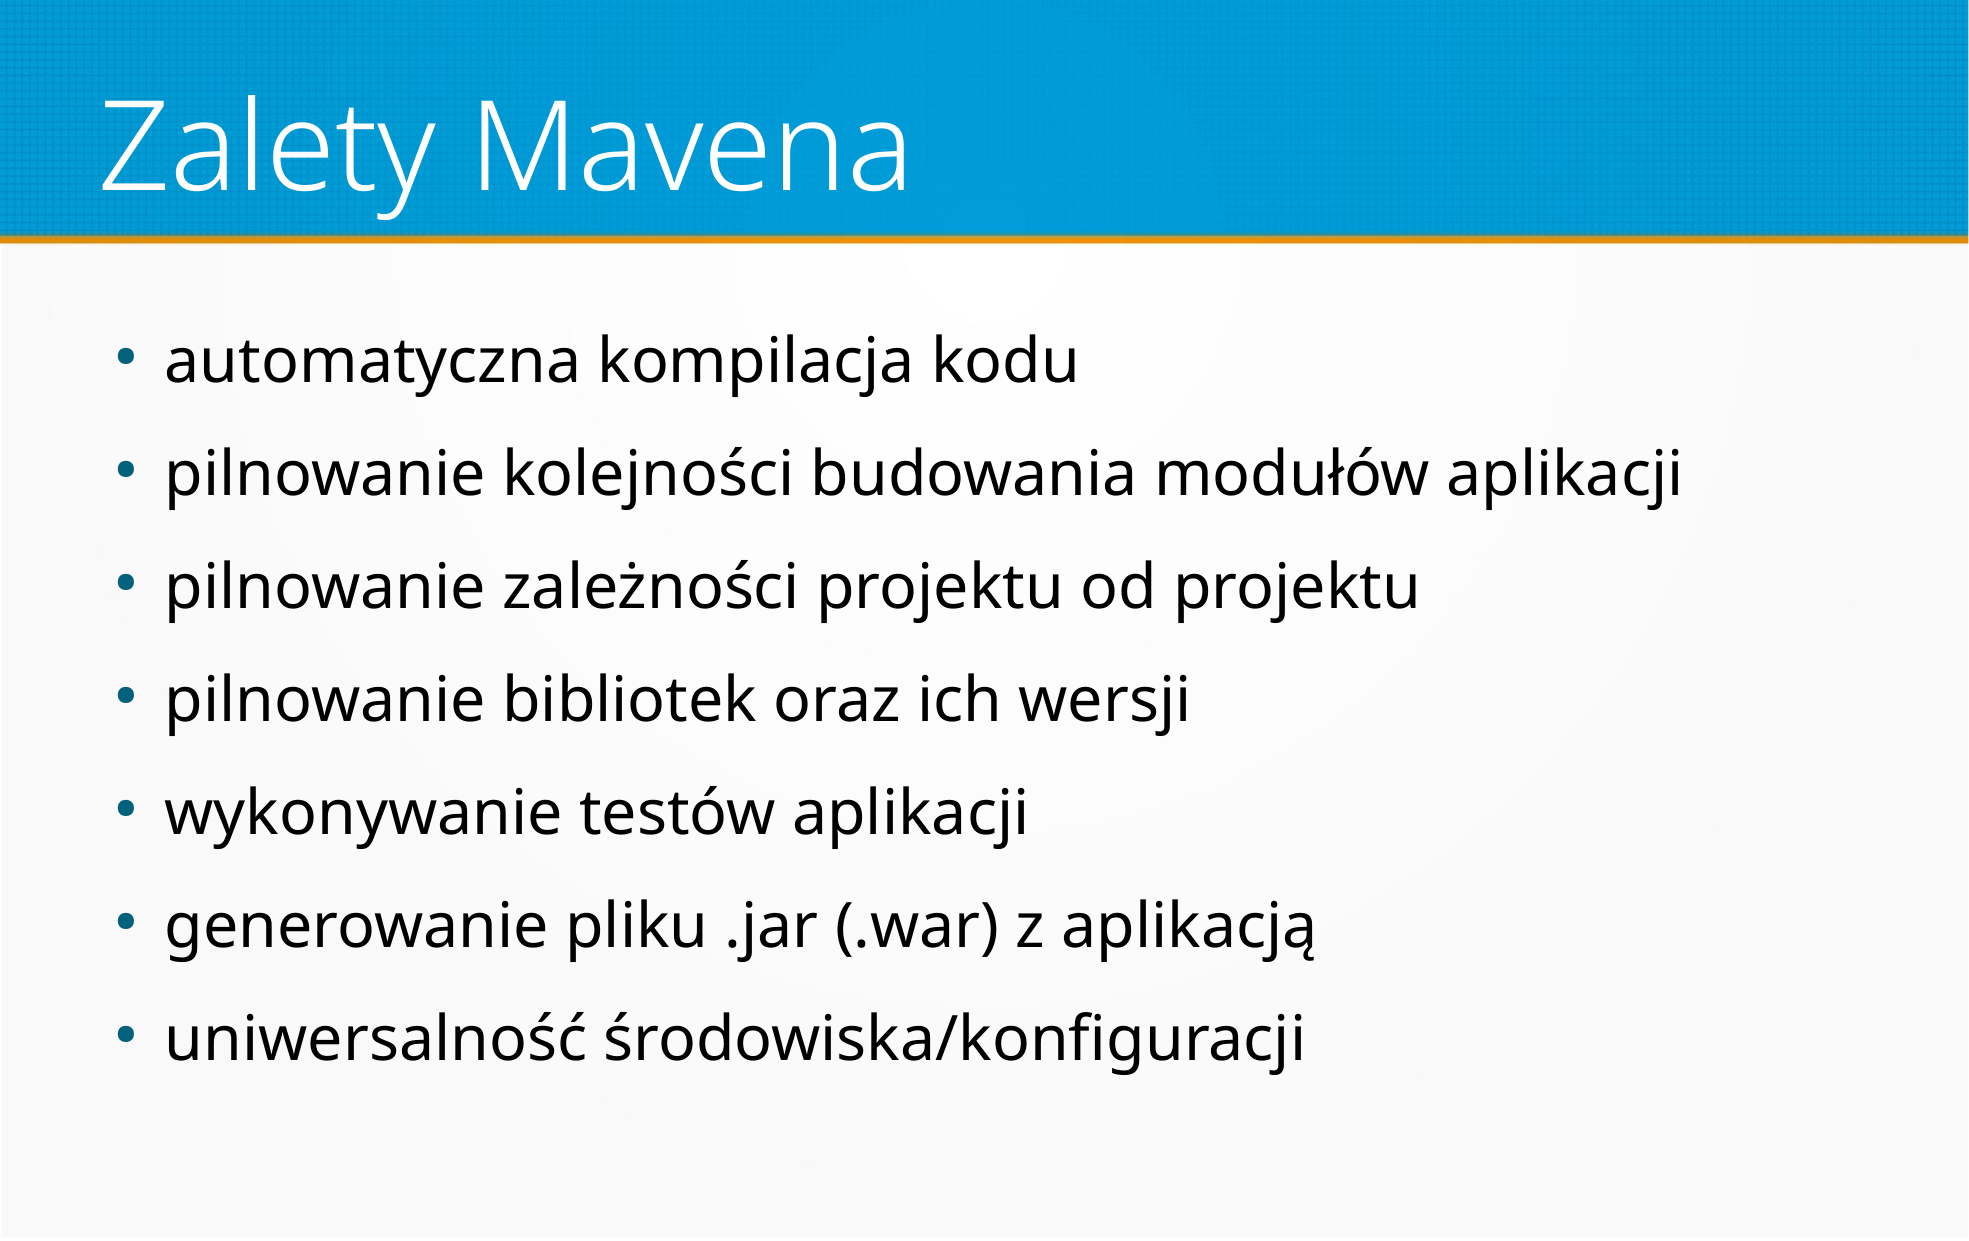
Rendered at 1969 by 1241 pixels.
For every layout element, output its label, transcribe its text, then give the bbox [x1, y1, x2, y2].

picture [0, 233, 1969, 1241]
list automatyczna kompilacja kodu pilnowanie kolejności budowania modułów aplikacji pilnowanie zależności projektu od projektu pilnowanie bibliotek oraz ich wersji wykonywanie testów aplikacji generowanie pliku .jar (.war) z aplikacją uniwersalność środowiska/konfiguracji [98, 315, 1861, 1081]
title Zalety Mavena [98, 19, 1870, 227]
